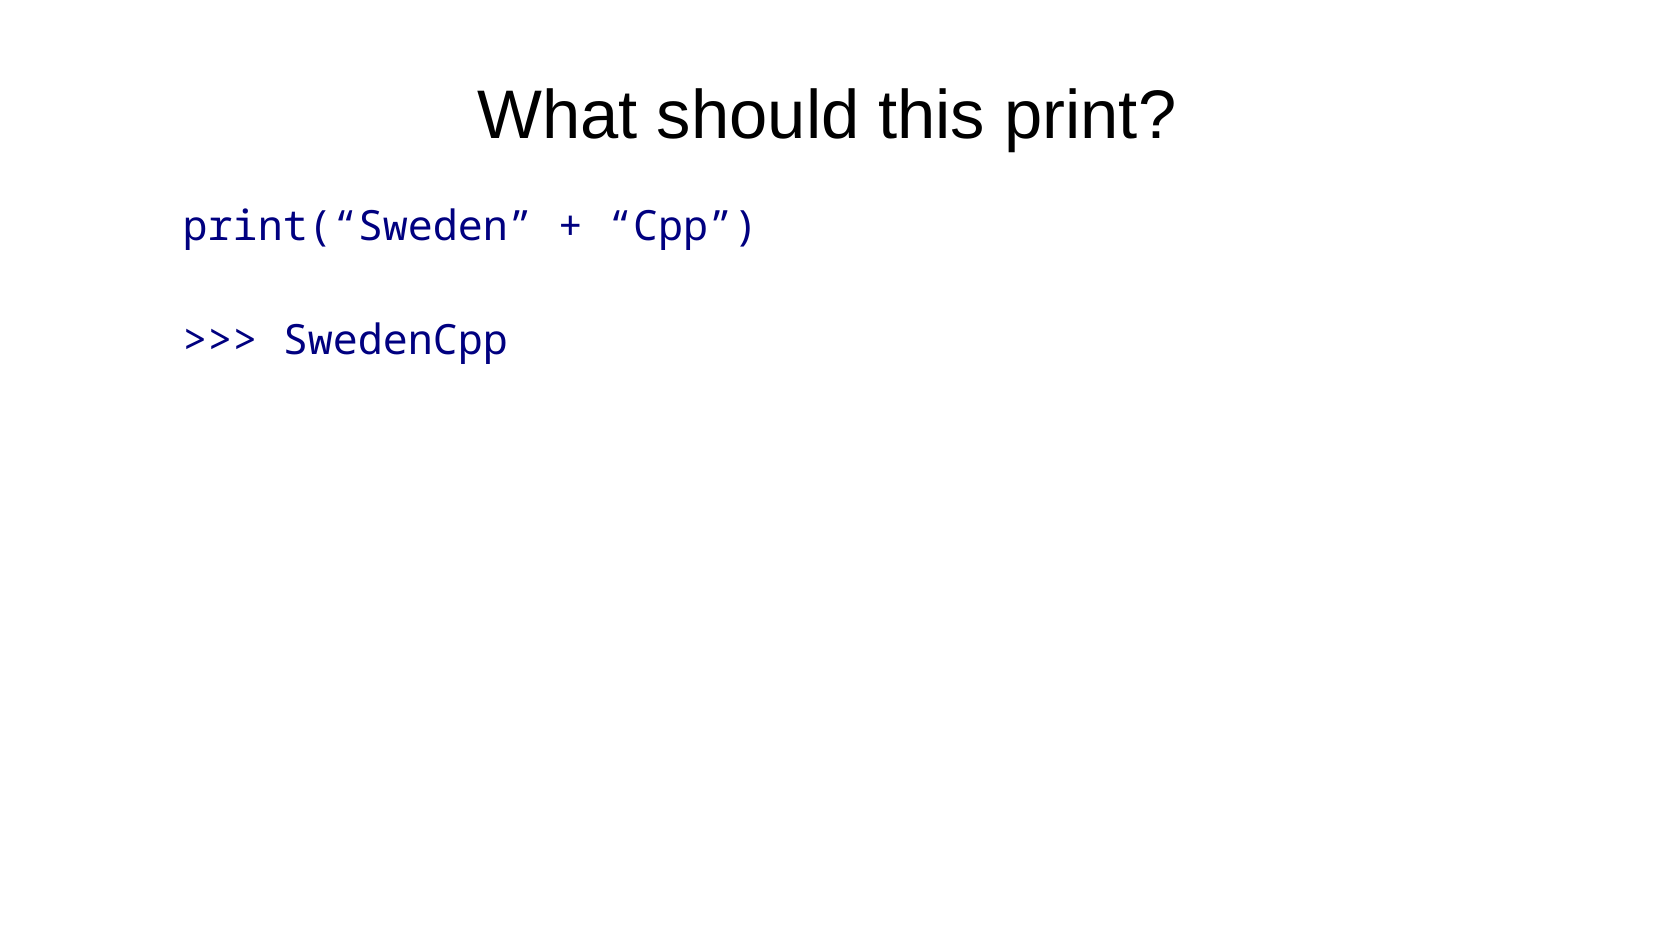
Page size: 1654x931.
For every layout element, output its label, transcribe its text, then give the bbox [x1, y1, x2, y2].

title What should this print? [82, 37, 1572, 193]
list print(“Sweden” + “Cpp”) >>> SwedenCpp [82, 195, 1571, 735]
